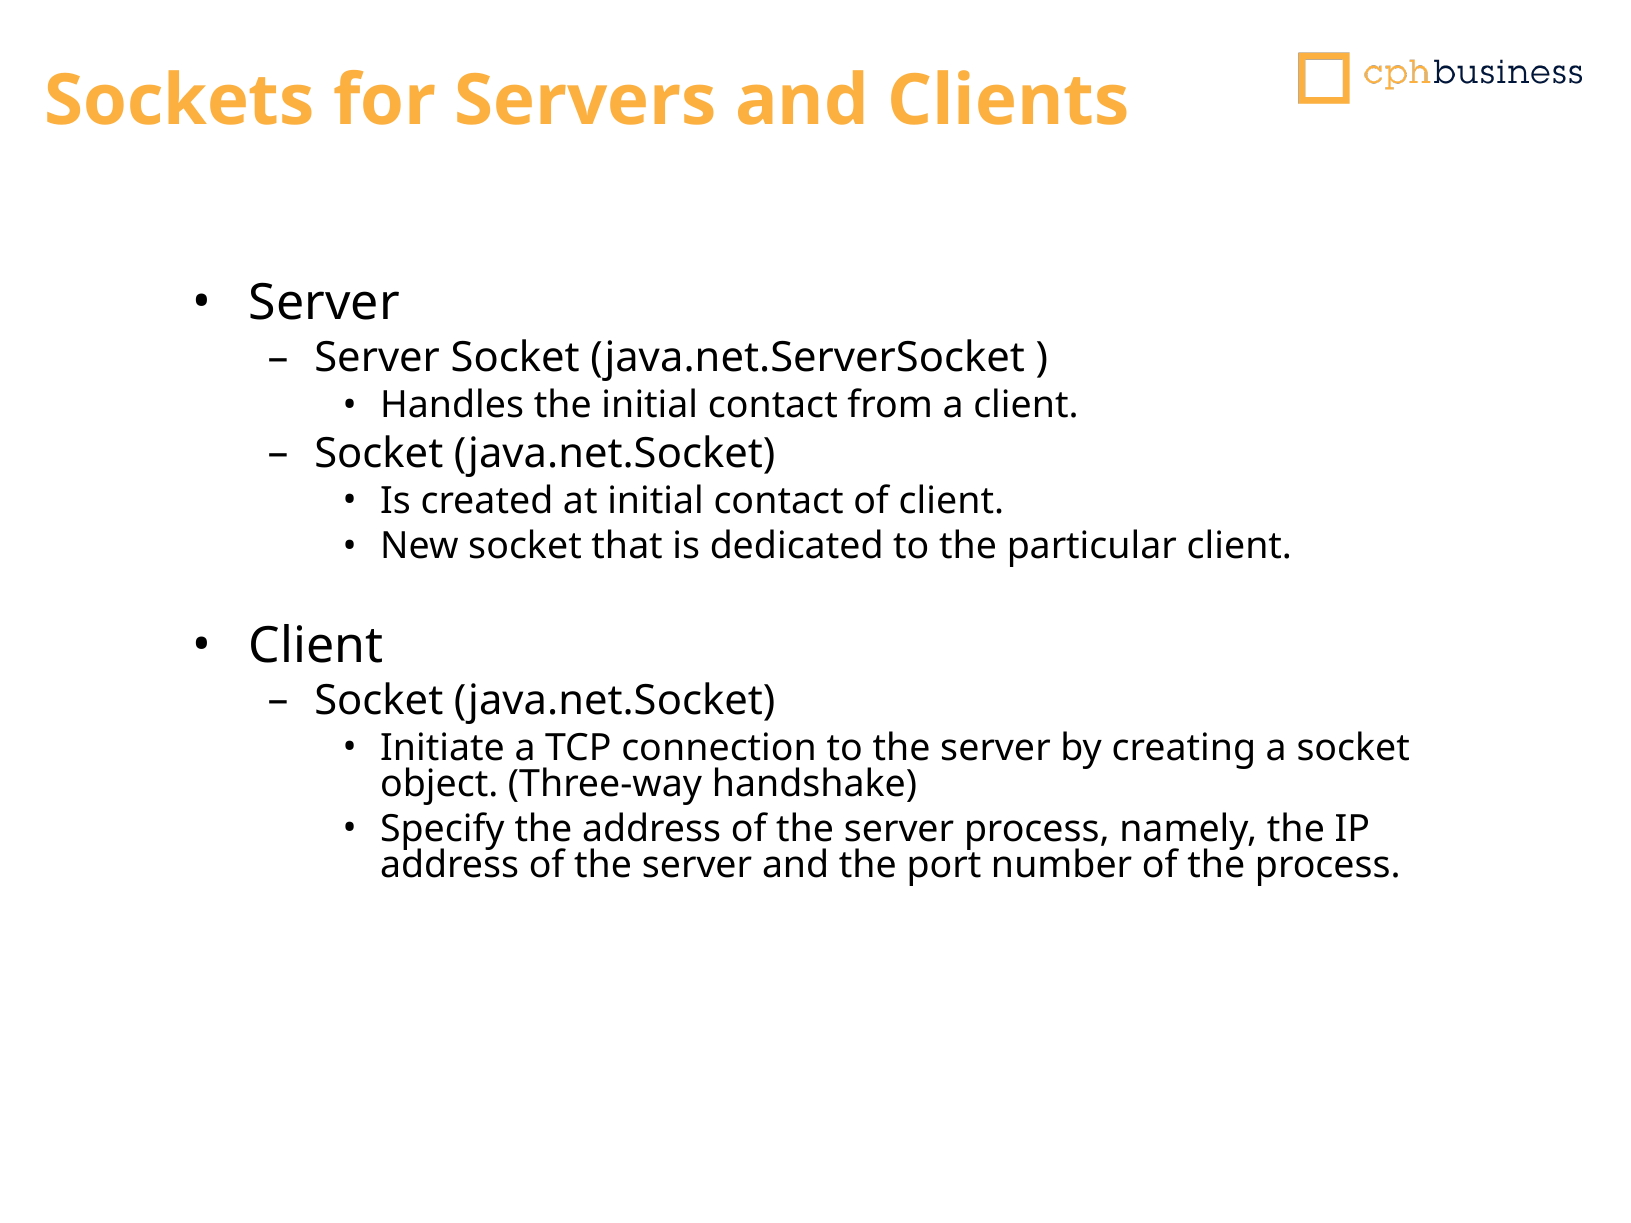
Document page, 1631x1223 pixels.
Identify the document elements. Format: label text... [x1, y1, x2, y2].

text_box Server Server Socket (java.net.ServerSocket ) Handles the initial contact from a client. Socket (java.net.Socket) Is created at initial contact of client. New socket that is dedicated to the particular client. Client Socket (java.net.Socket) Initiate a TCP connection to the server by creating a socket object. (Three-way handshake) Specify the address of the server process, namely, the IP address of the server and the port number of the process. [177, 273, 1453, 949]
text_box Sockets for Servers and Clients [29, 46, 1364, 170]
picture [1247, 1, 1631, 155]
